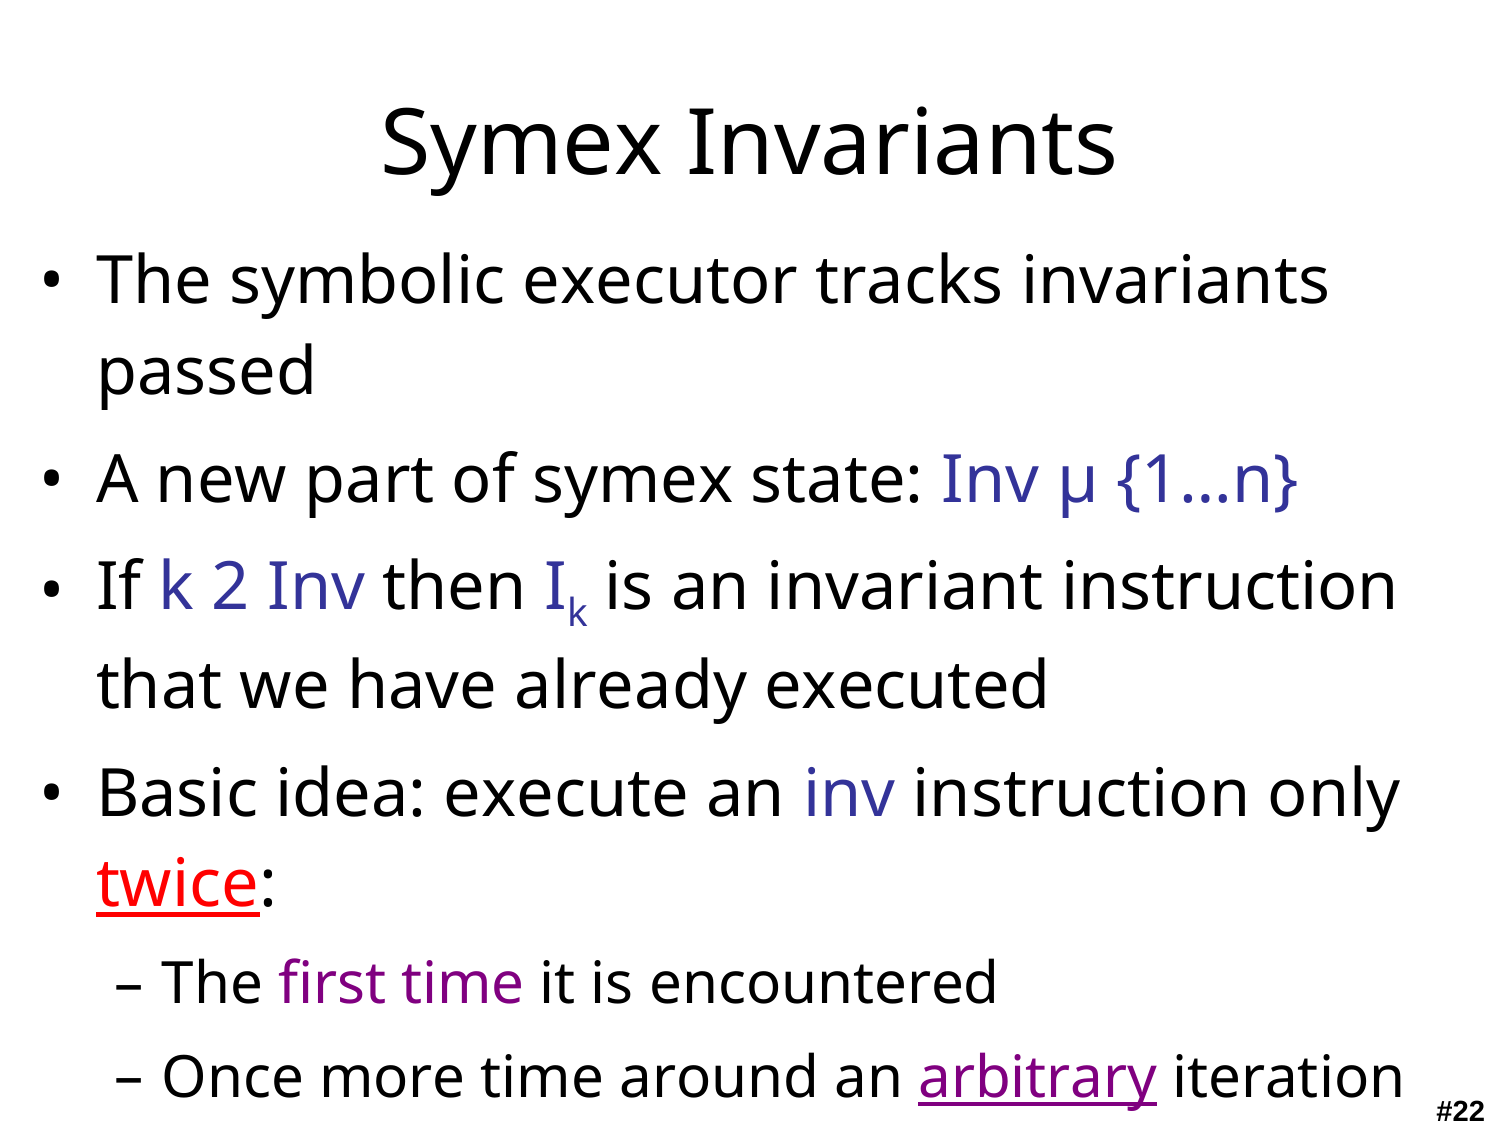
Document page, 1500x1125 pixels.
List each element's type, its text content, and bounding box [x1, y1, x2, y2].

list The symbolic executor tracks invariants passed A new part of symex state: Inv µ {1…n} If k 2 Inv then Ik is an invariant instruction that we have already executed Basic idea: execute an inv instruction only twice: The first time it is encountered Once more time around an arbitrary iteration [24, 224, 1476, 1063]
title Symex Invariants [24, 45, 1476, 224]
